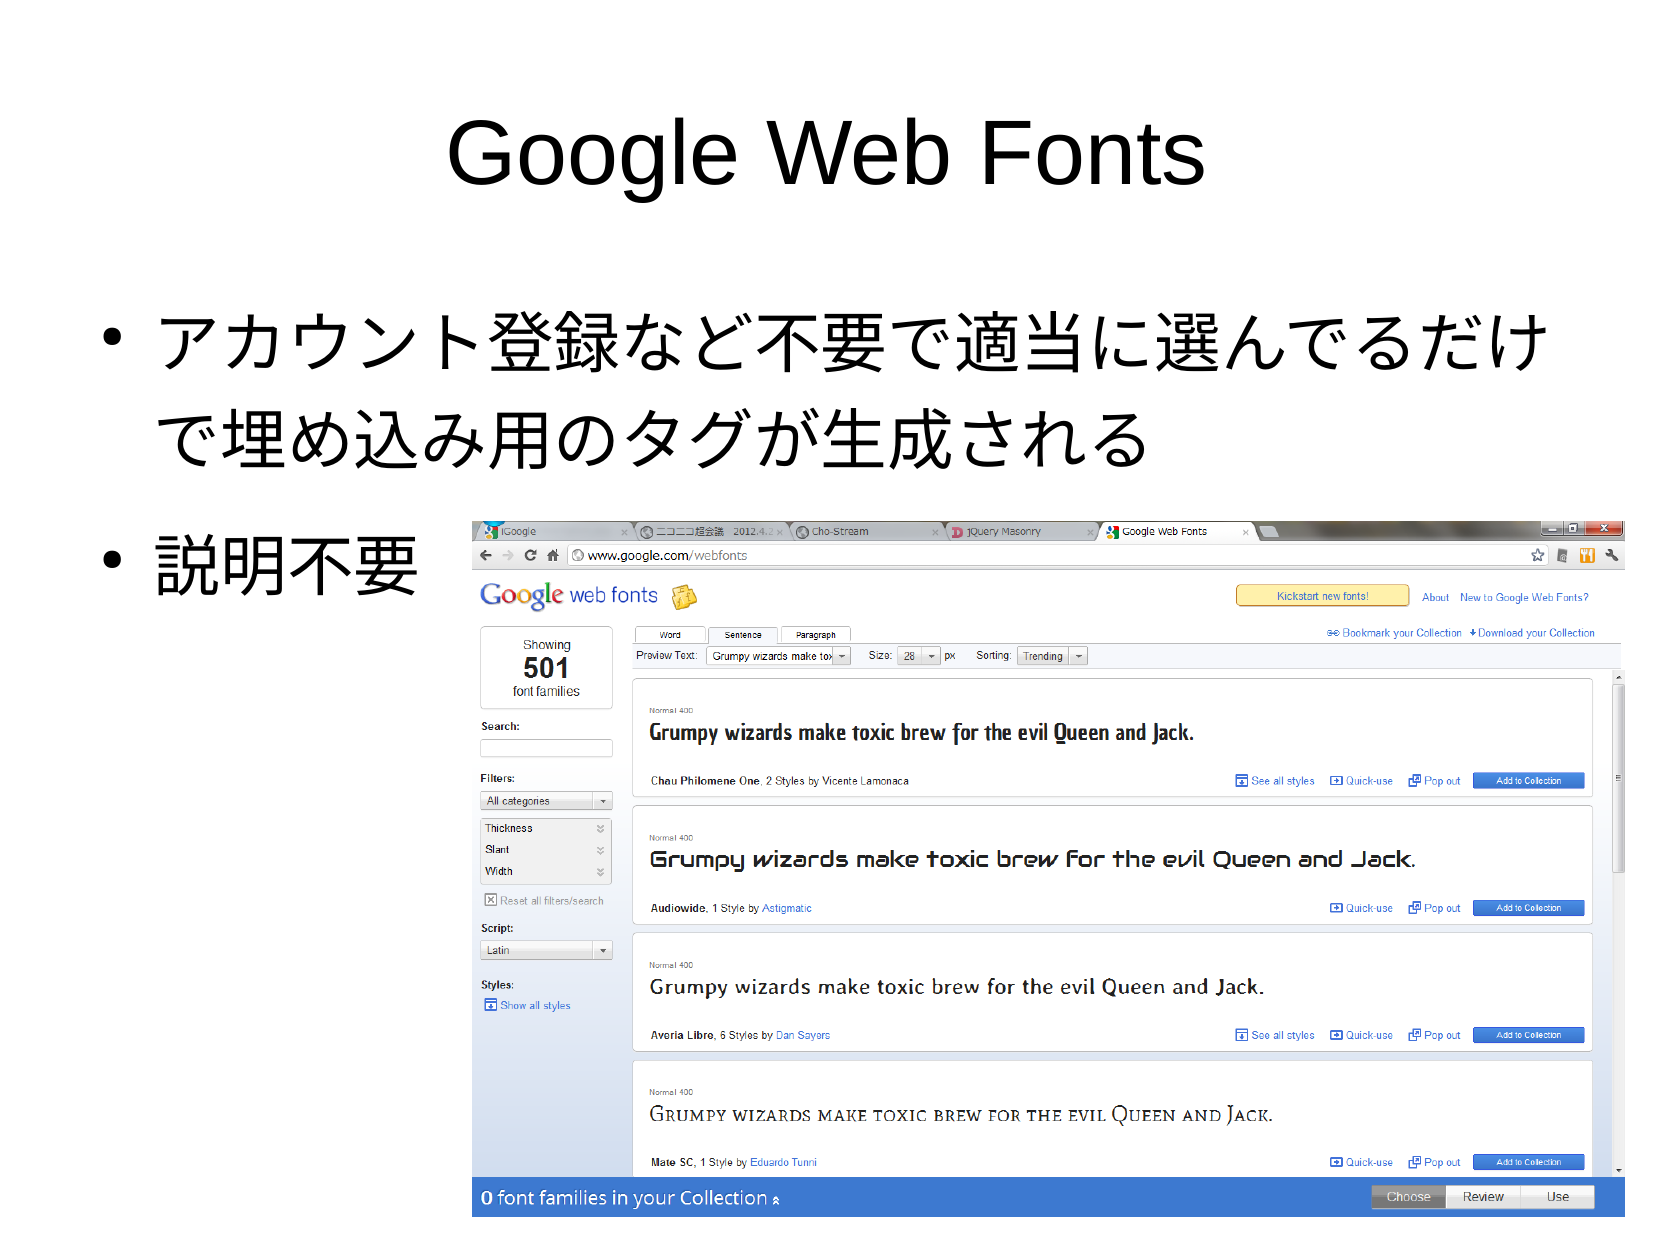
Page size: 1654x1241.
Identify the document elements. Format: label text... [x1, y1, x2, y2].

title Google Web Fonts [82, 49, 1571, 257]
list アカウント登録など不要で適当に選んでるだけで埋め込み用のタグが生成される 説明不要 [82, 290, 1571, 1109]
picture [472, 521, 1625, 1218]
